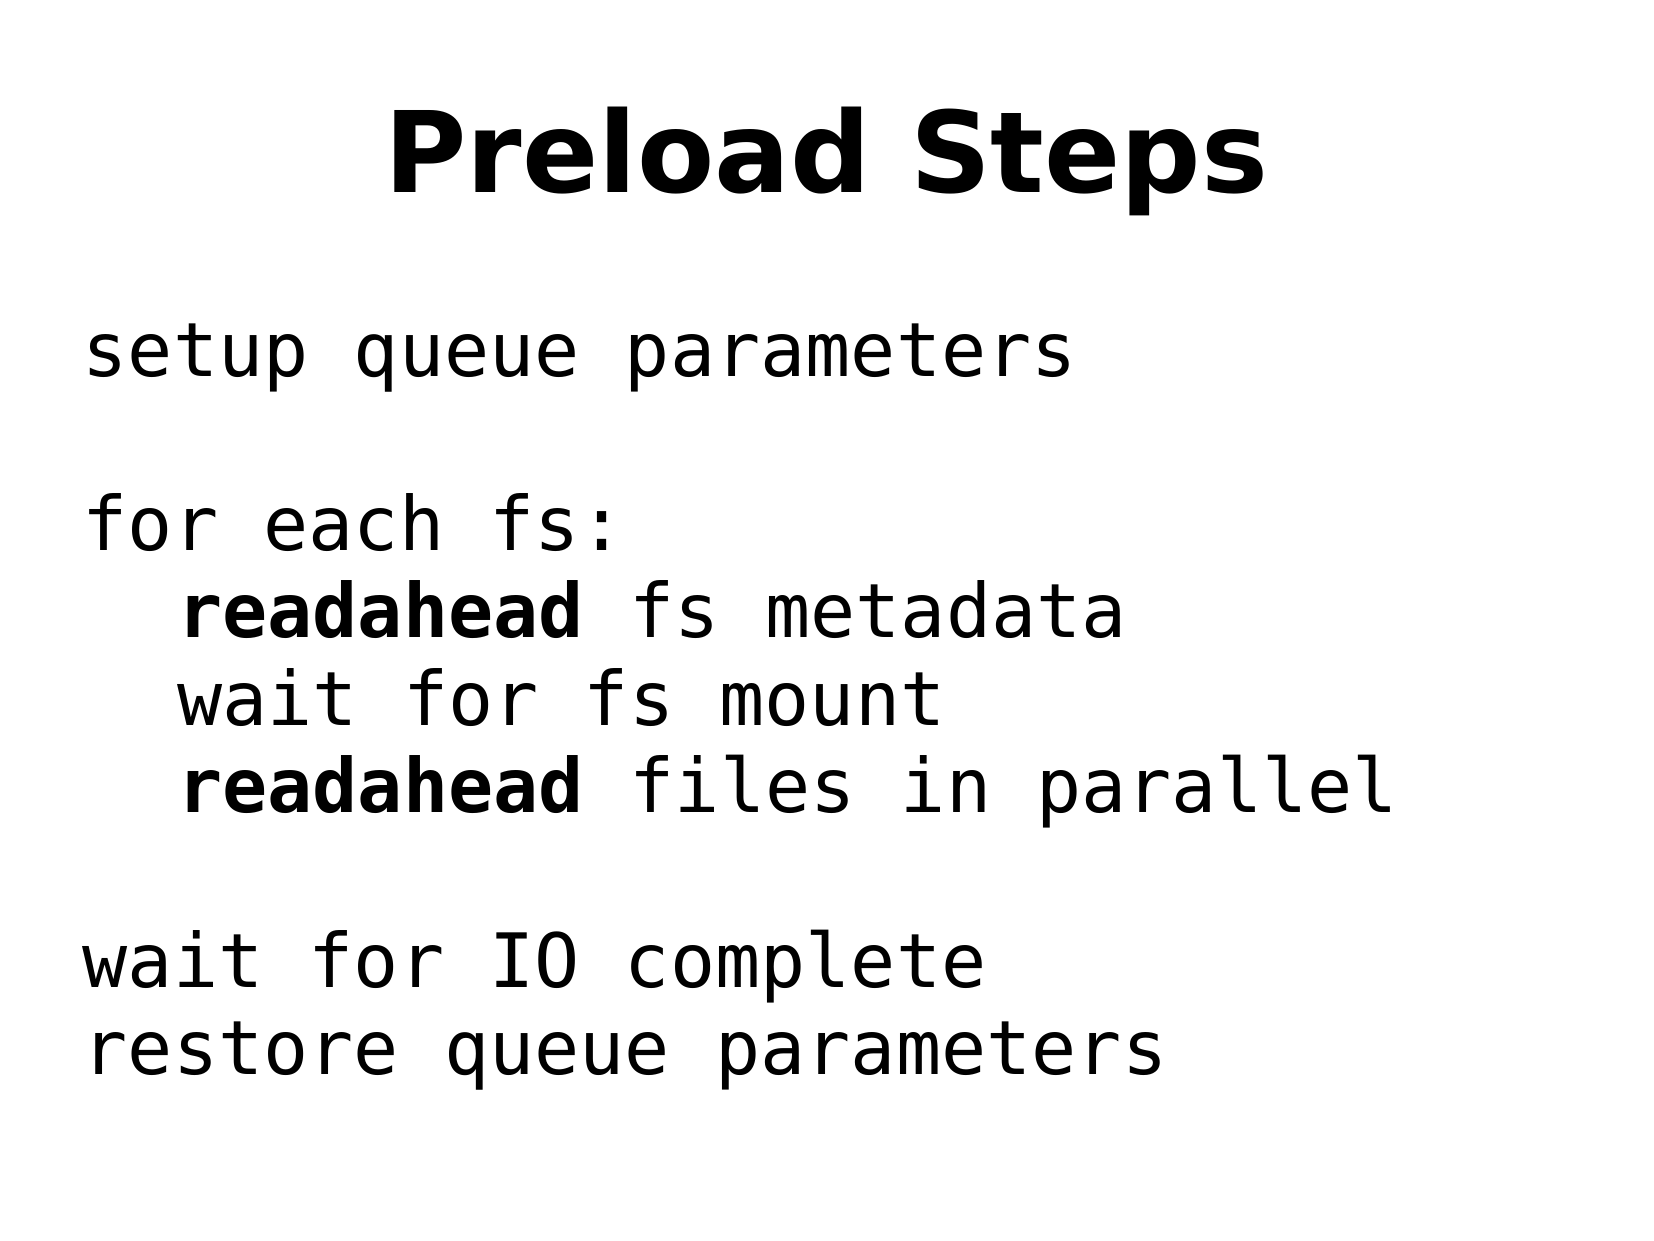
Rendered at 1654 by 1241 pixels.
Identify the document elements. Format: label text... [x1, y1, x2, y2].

title Preload Steps [82, 49, 1571, 257]
subtitle setup queue parameters for each fs: readahead fs metadata wait for fs mount readahead files in parallel wait for IO complete restore queue parameters [82, 290, 1571, 1109]
